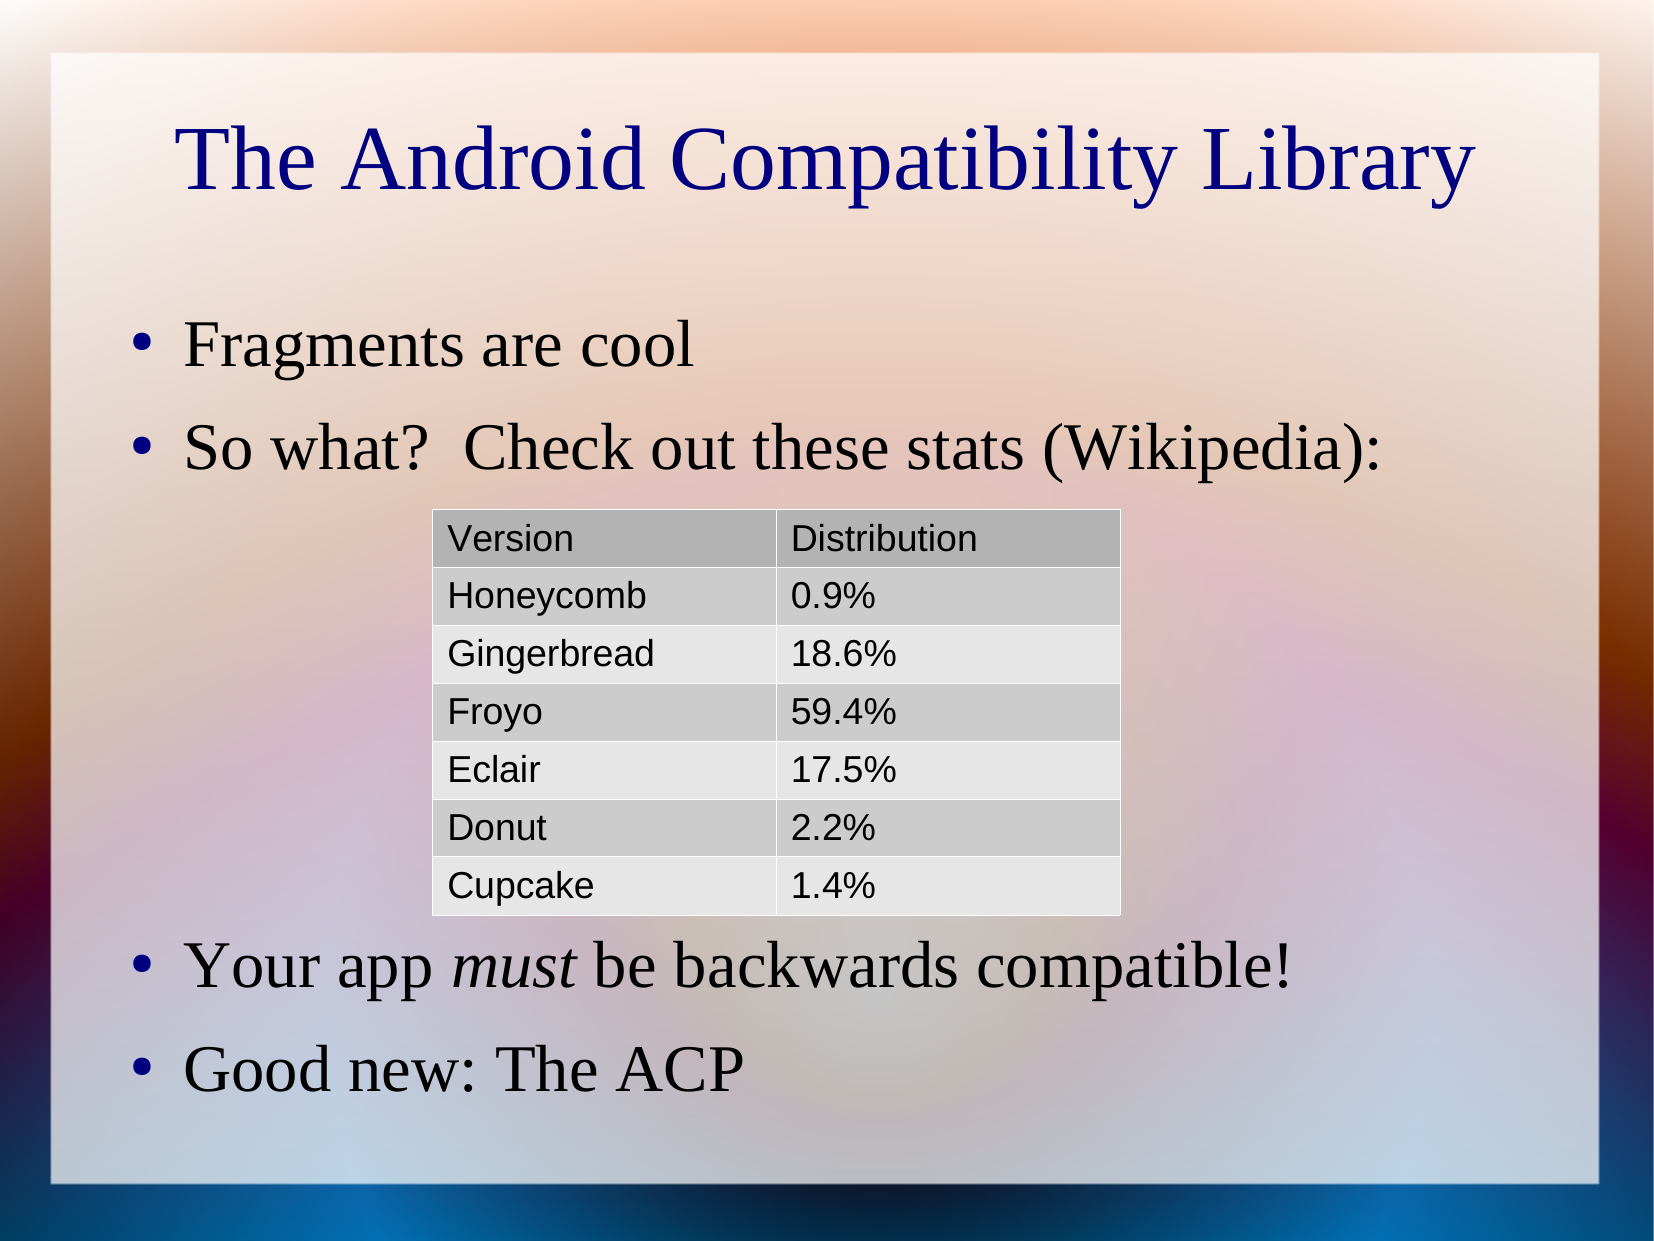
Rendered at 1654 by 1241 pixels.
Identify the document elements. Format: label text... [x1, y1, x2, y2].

table_cell 0.9% [777, 568, 1120, 625]
table_cell 59.4% [777, 684, 1120, 741]
table_cell 18.6% [777, 626, 1120, 683]
table_cell Cupcake [433, 857, 776, 915]
picture [0, 0, 1654, 1241]
table_header Version [433, 510, 776, 567]
table_cell 1.4% [777, 857, 1120, 915]
list Fragments are cool So what? Check out these stats (Wikipedia): Your app must be backwards compatible! Good new: The ACP [112, 306, 1601, 1126]
table_cell Donut [433, 800, 776, 856]
title The Android Compatibility Library [82, 55, 1571, 263]
table_cell 17.5% [777, 742, 1120, 799]
table_header Distribution [777, 510, 1120, 567]
table_cell Froyo [433, 684, 776, 741]
table_cell Eclair [433, 742, 776, 799]
table_cell Gingerbread [433, 626, 776, 683]
table_cell 2.2% [777, 800, 1120, 856]
table_cell Honeycomb [433, 568, 776, 625]
